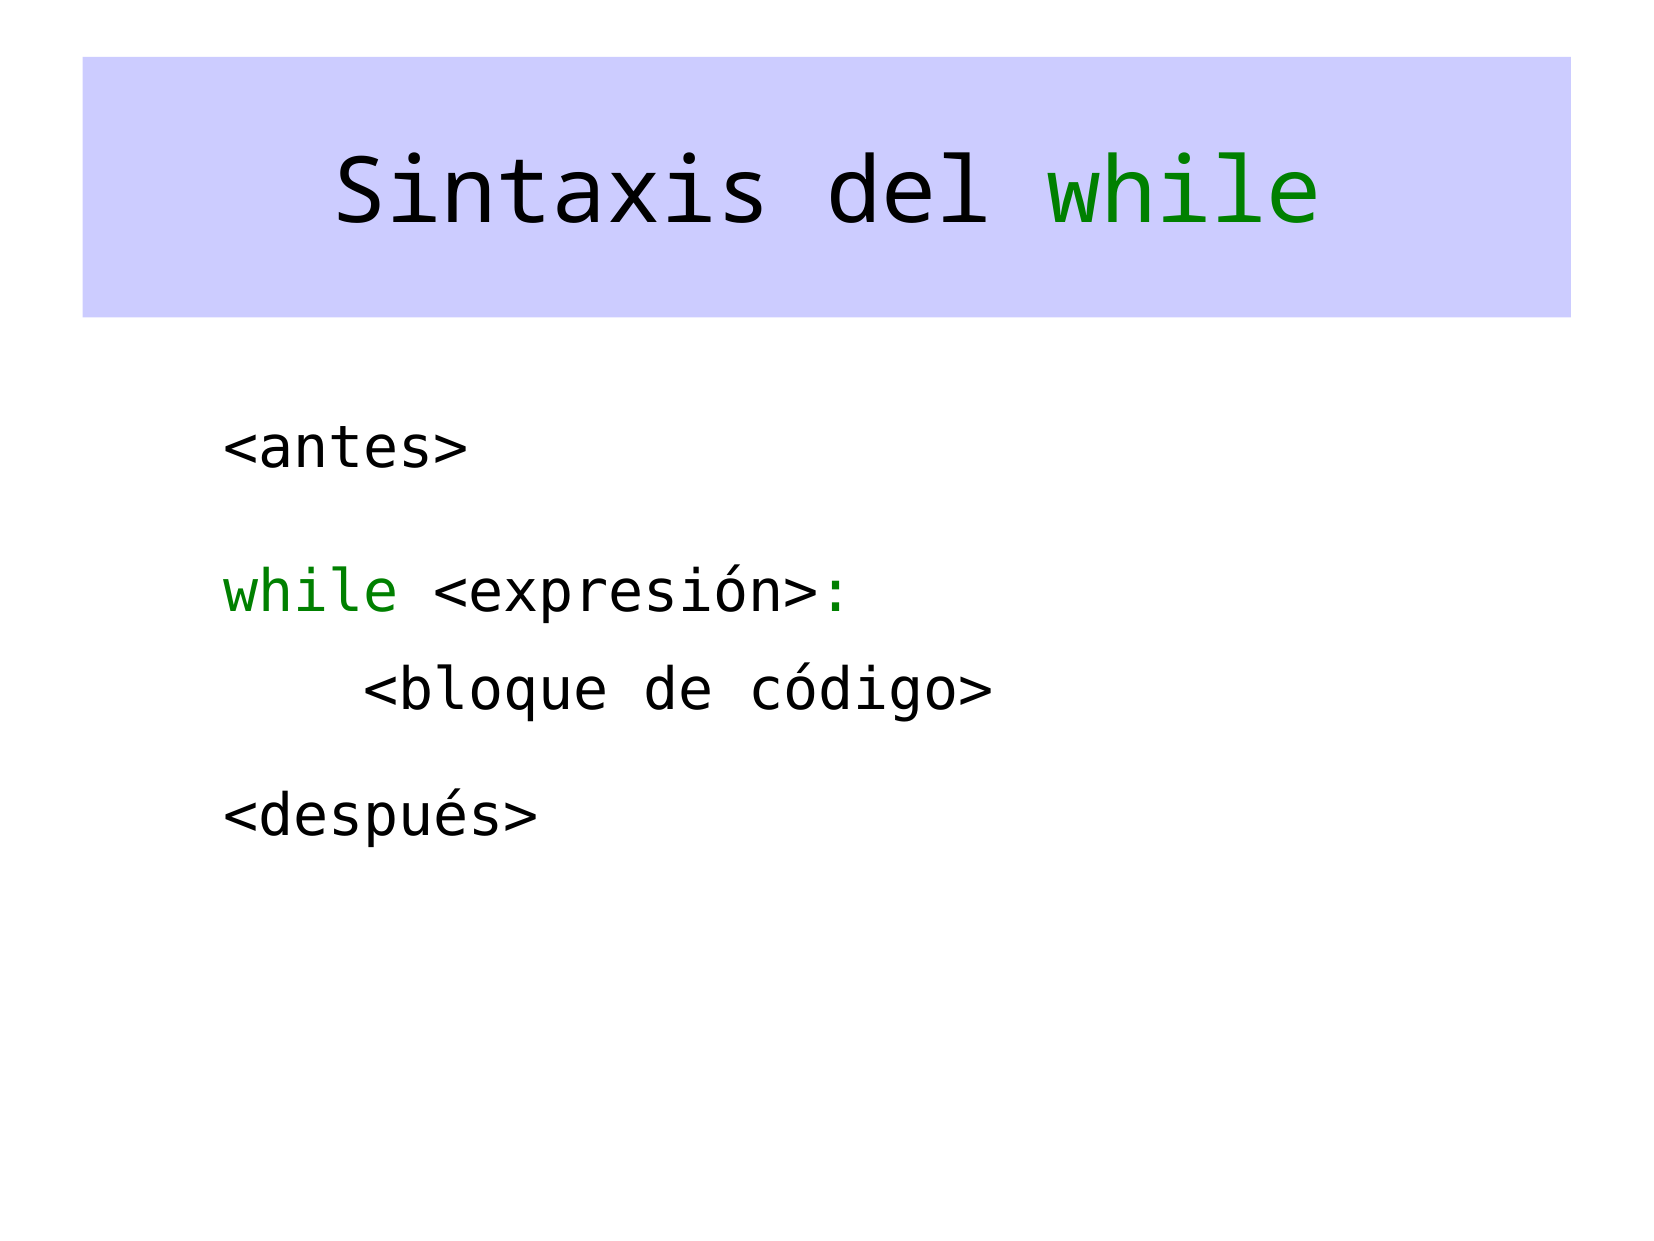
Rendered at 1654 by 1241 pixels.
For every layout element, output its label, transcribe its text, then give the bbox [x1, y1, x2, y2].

title Sintaxis del while [82, 56, 1571, 318]
list <antes> while <expresión>: <bloque de código> <después> [82, 413, 1571, 1232]
